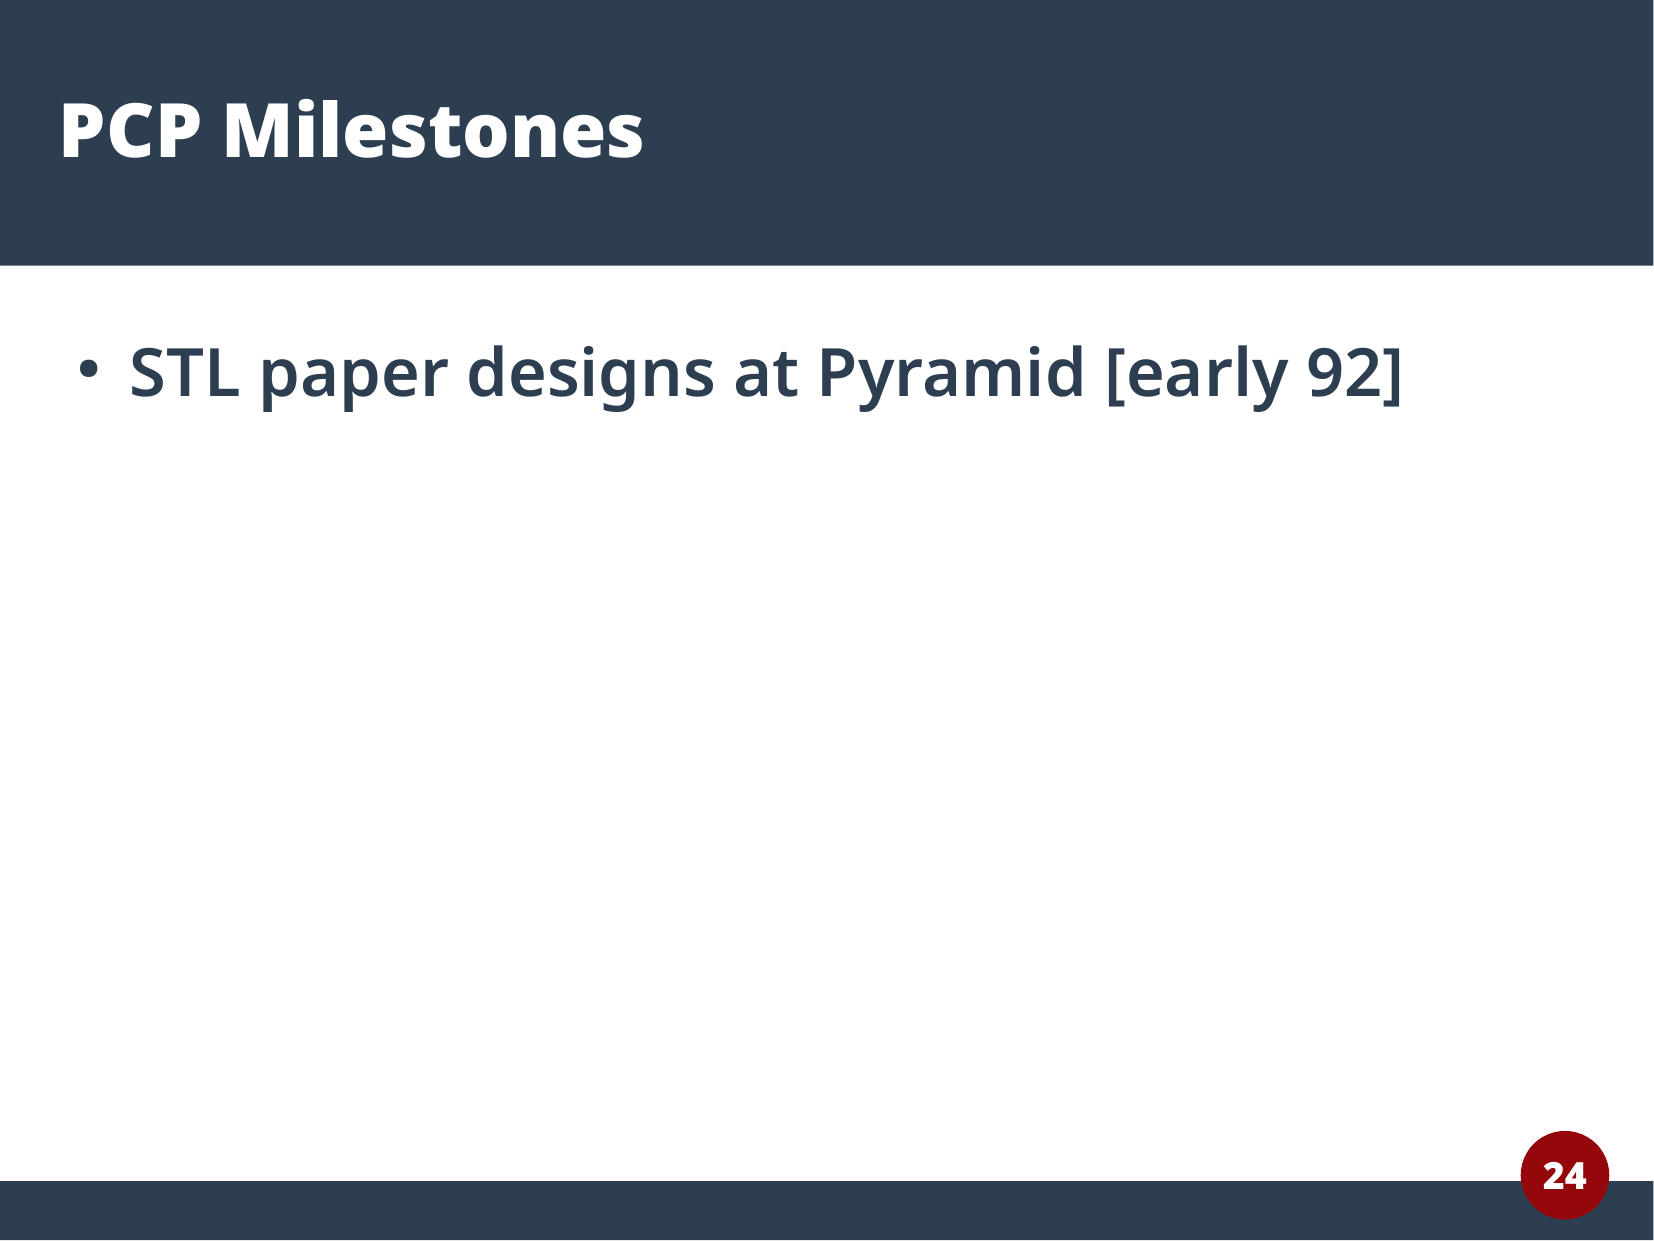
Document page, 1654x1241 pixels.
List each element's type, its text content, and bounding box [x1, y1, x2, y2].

list STL paper designs at Pyramid [early 92] [59, 324, 1595, 1152]
title PCP Milestones [59, 49, 1595, 207]
